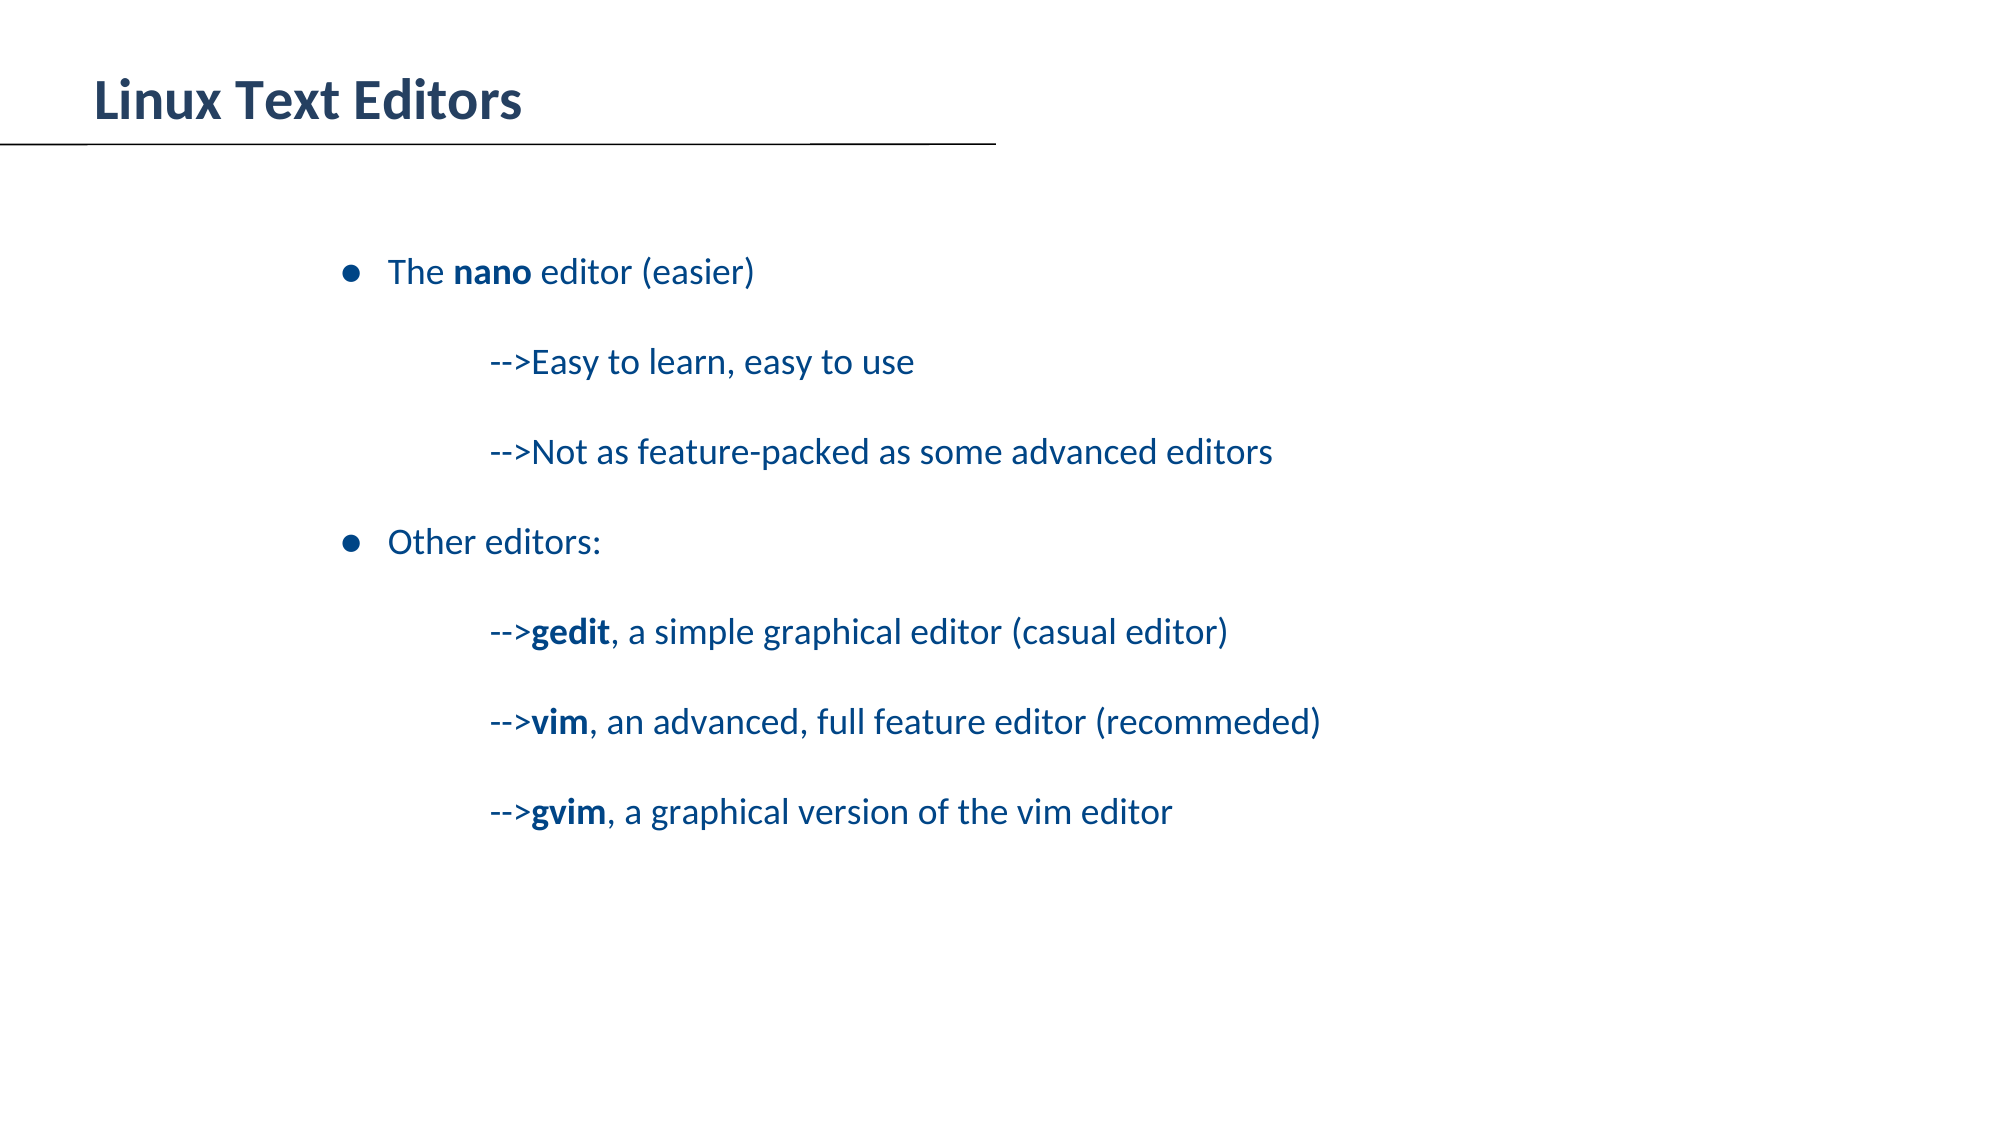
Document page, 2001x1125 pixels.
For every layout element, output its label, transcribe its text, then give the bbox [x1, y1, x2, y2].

text_box Linux Text Editors [79, 53, 1130, 139]
text_box ● The nano editor (easier) -->Easy to learn, easy to use -->Not as feature-packed as some advanced editors ● Other editors: -->gedit, a simple graphical editor (casual editor) -->vim, an advanced, full feature editor (recommeded) -->gvim, a graphical version of the vim editor [324, 195, 1198, 847]
